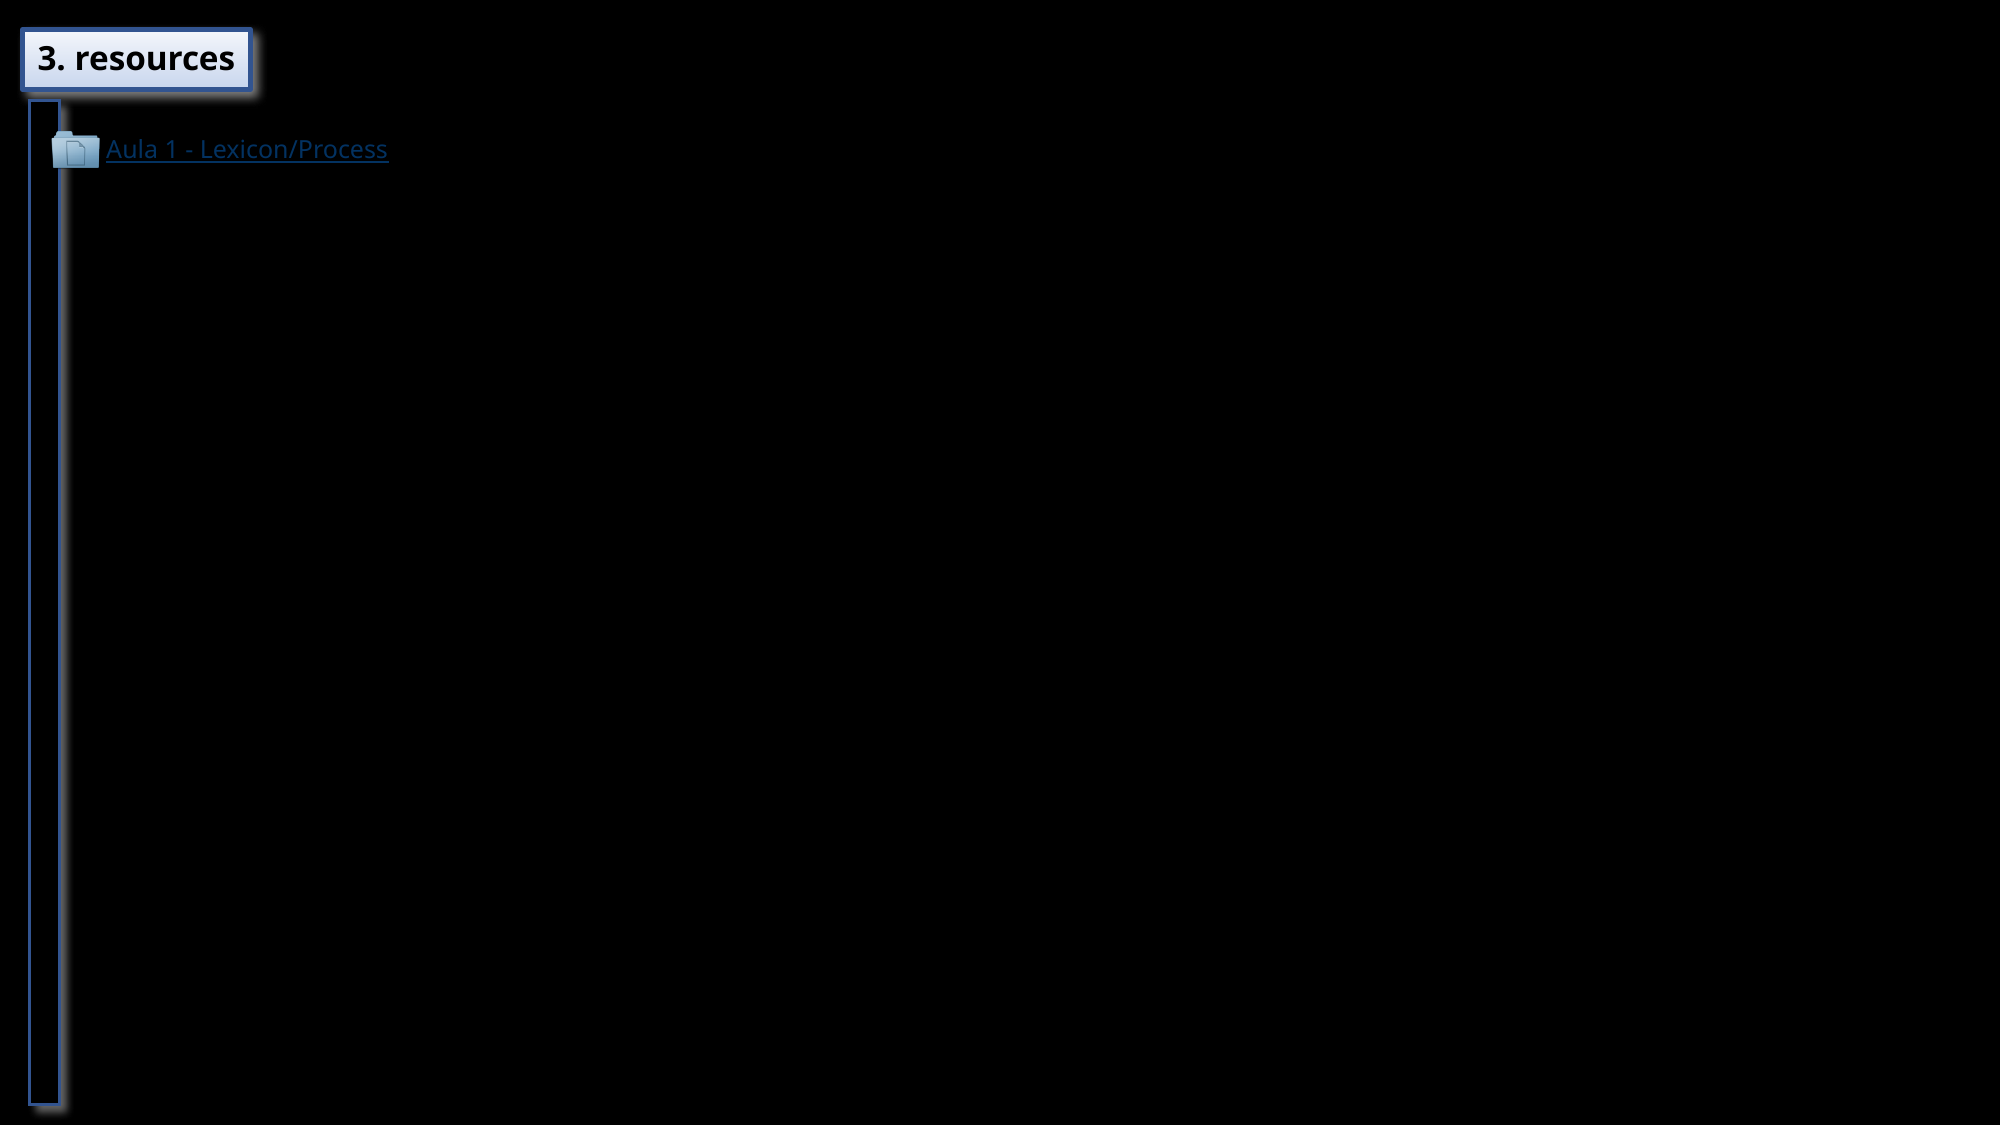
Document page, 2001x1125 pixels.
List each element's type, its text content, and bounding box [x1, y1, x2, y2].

picture [51, 124, 100, 174]
title 3. resources [29, 29, 244, 90]
text_box Aula 1 - Lexicon/Process [106, 163, 389, 168]
text_box Aula 1 - Lexicon/Process [106, 133, 389, 161]
text_box [29, 100, 60, 1105]
